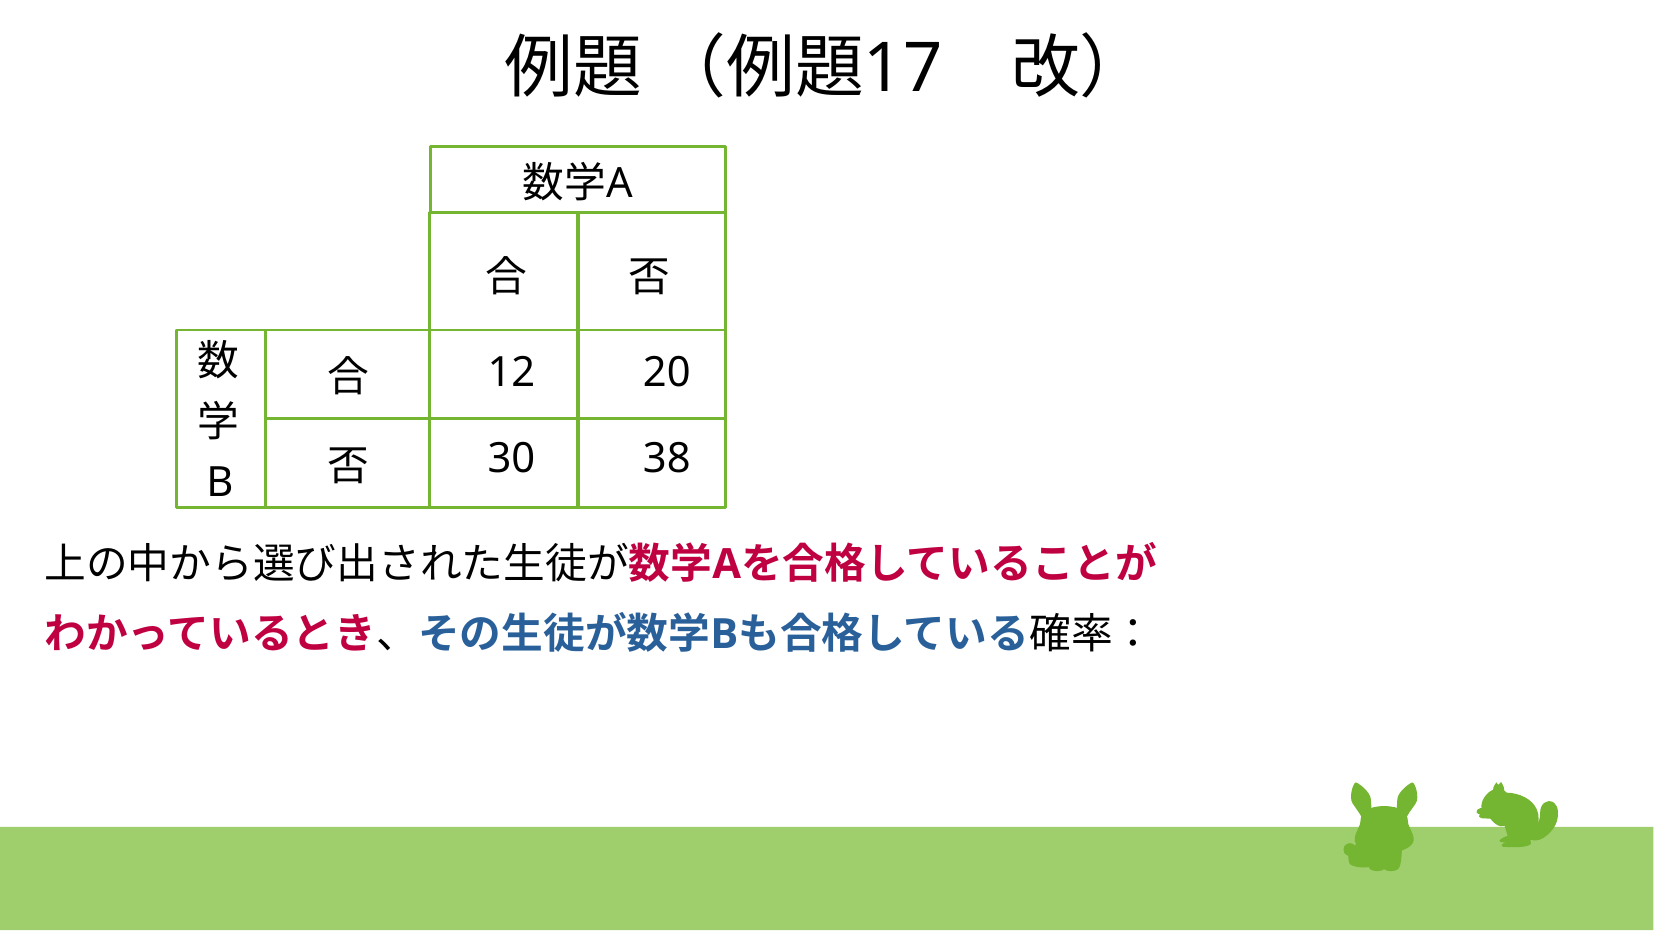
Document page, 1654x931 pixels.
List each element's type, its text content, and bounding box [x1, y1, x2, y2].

text_box 合 [312, 335, 401, 424]
text_box 否 [312, 424, 401, 513]
text_box 合 否 [470, 235, 737, 306]
text_box 数学A [507, 141, 774, 218]
text_box 上の中から選び出された生徒が数学Aを合格していることがわかっているとき、その生徒が数学Bも合格している確率： [29, 513, 1211, 668]
title 例題 （例題17 改） [29, 0, 1625, 136]
text_box 数学 B [182, 319, 271, 513]
text_box 12 20 30 38 [451, 306, 744, 503]
